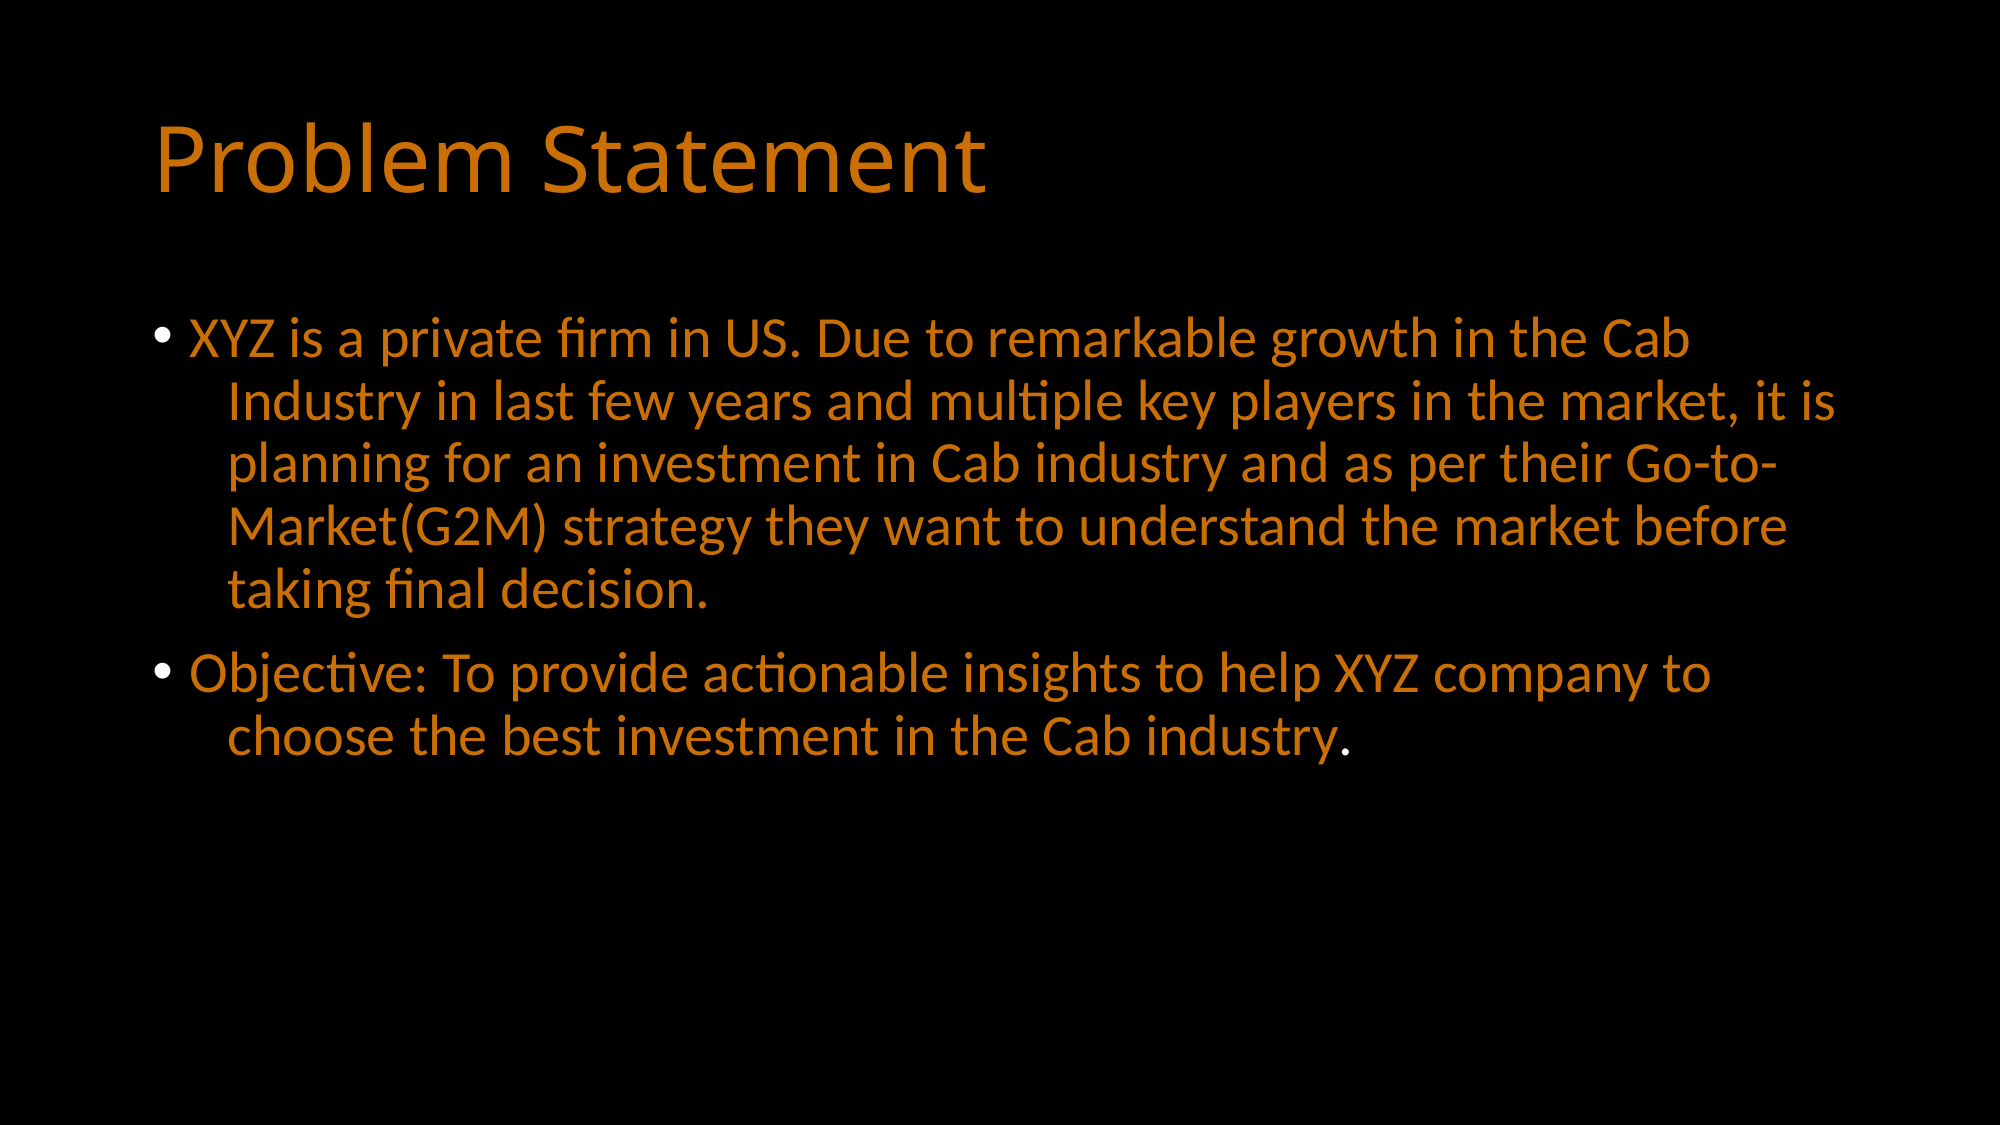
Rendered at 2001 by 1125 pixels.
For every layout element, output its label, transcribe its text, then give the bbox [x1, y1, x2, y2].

list XYZ is a private firm in US. Due to remarkable growth in the Cab Industry in last few years and multiple key players in the market, it is planning for an investment in Cab industry and as per their Go-to-Market(G2M) strategy they want to understand the market before taking final decision. Objective: To provide actionable insights to help XYZ company to choose the best investment in the Cab industry. [137, 299, 1863, 1014]
title Problem Statement [137, 54, 1863, 272]
